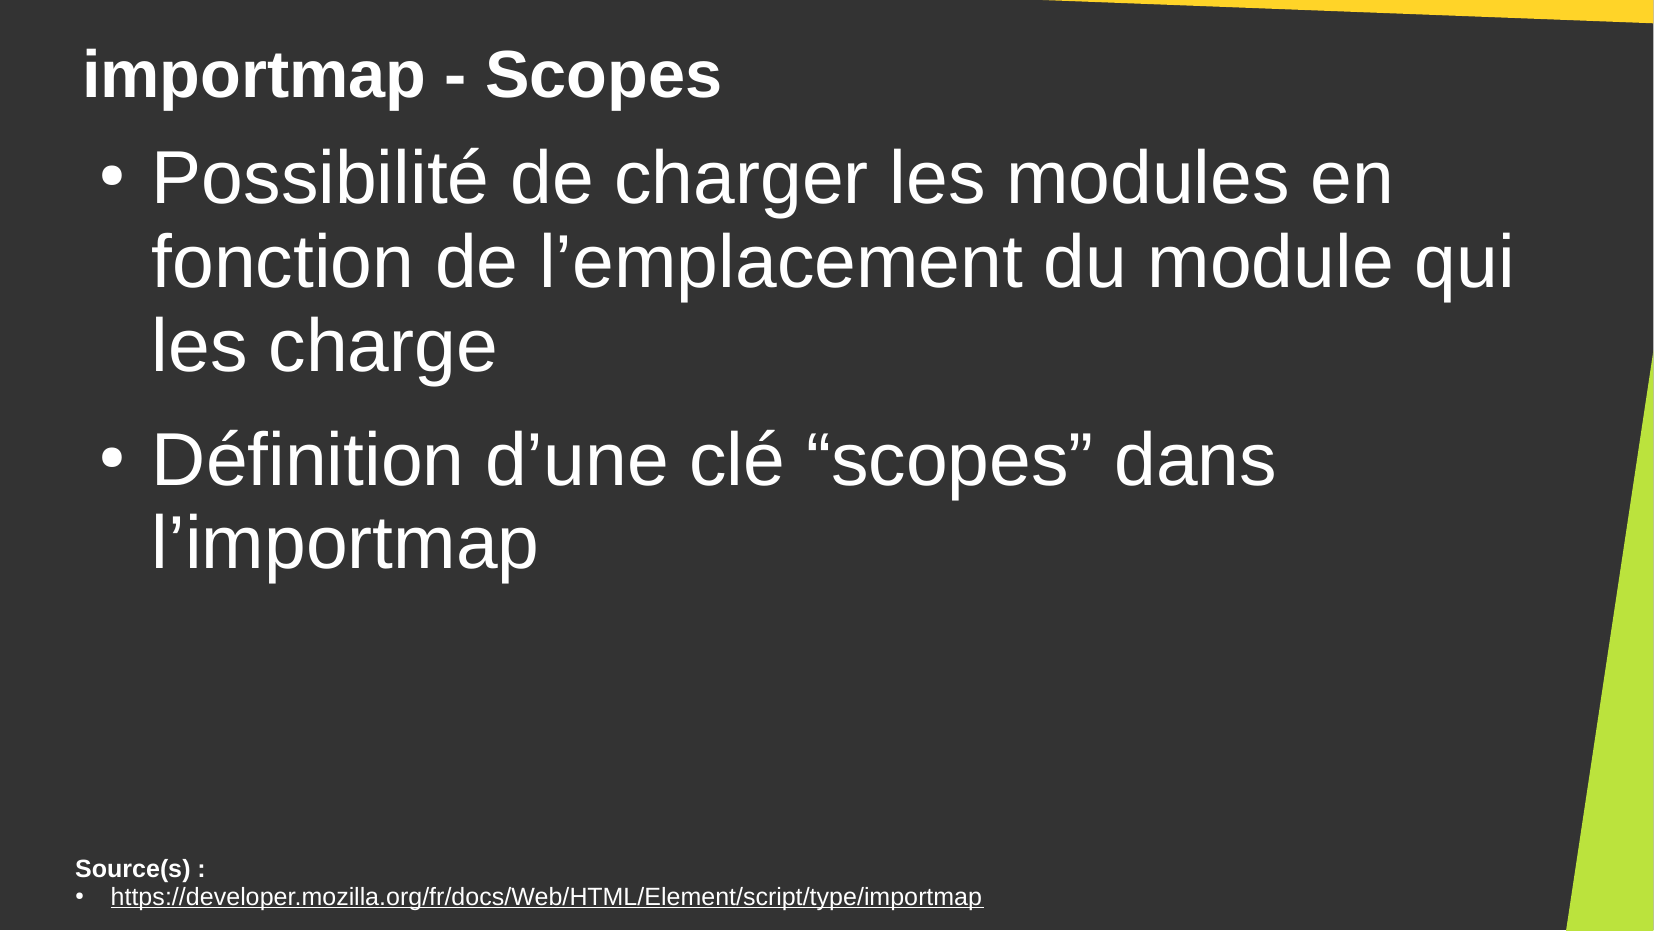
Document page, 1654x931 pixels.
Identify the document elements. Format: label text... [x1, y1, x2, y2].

title importmap - Scopes [82, 37, 792, 115]
text_box [1566, 346, 1654, 931]
text_box [1042, 0, 1654, 24]
text_box Source(s) : https://developer.mozilla.org/fr/docs/Web/HTML/Element/script/type/importmap [60, 809, 1546, 919]
list Possibilité de charger les modules en fonction de l’emplacement du module qui les charge Définition d’une clé “scopes” dans l’importmap [80, 135, 1560, 650]
